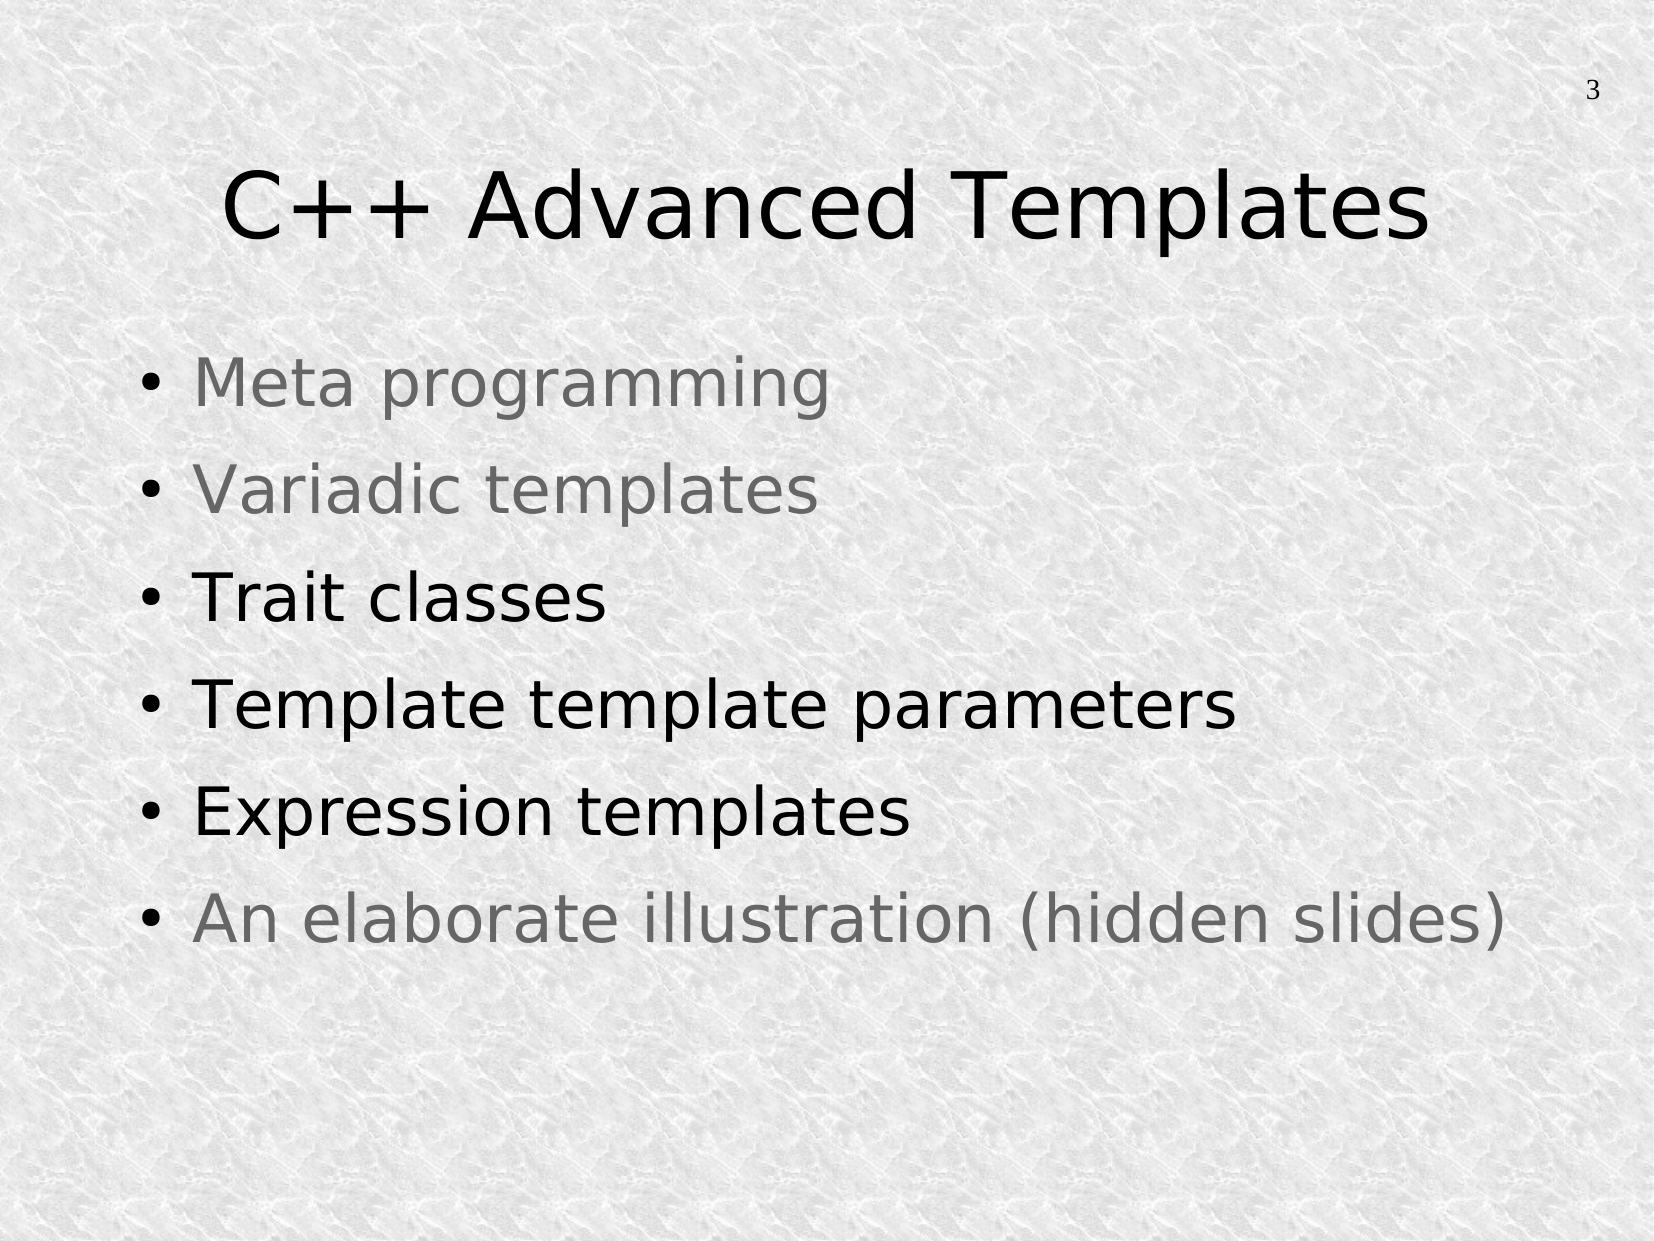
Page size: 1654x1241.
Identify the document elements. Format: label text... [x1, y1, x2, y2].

list Meta programming Variadic templates Trait classes Template template parameters Expression templates An elaborate illustration (hidden slides) [121, 344, 1534, 1152]
picture [0, 0, 1654, 1241]
title C++ Advanced Templates [121, 102, 1534, 310]
